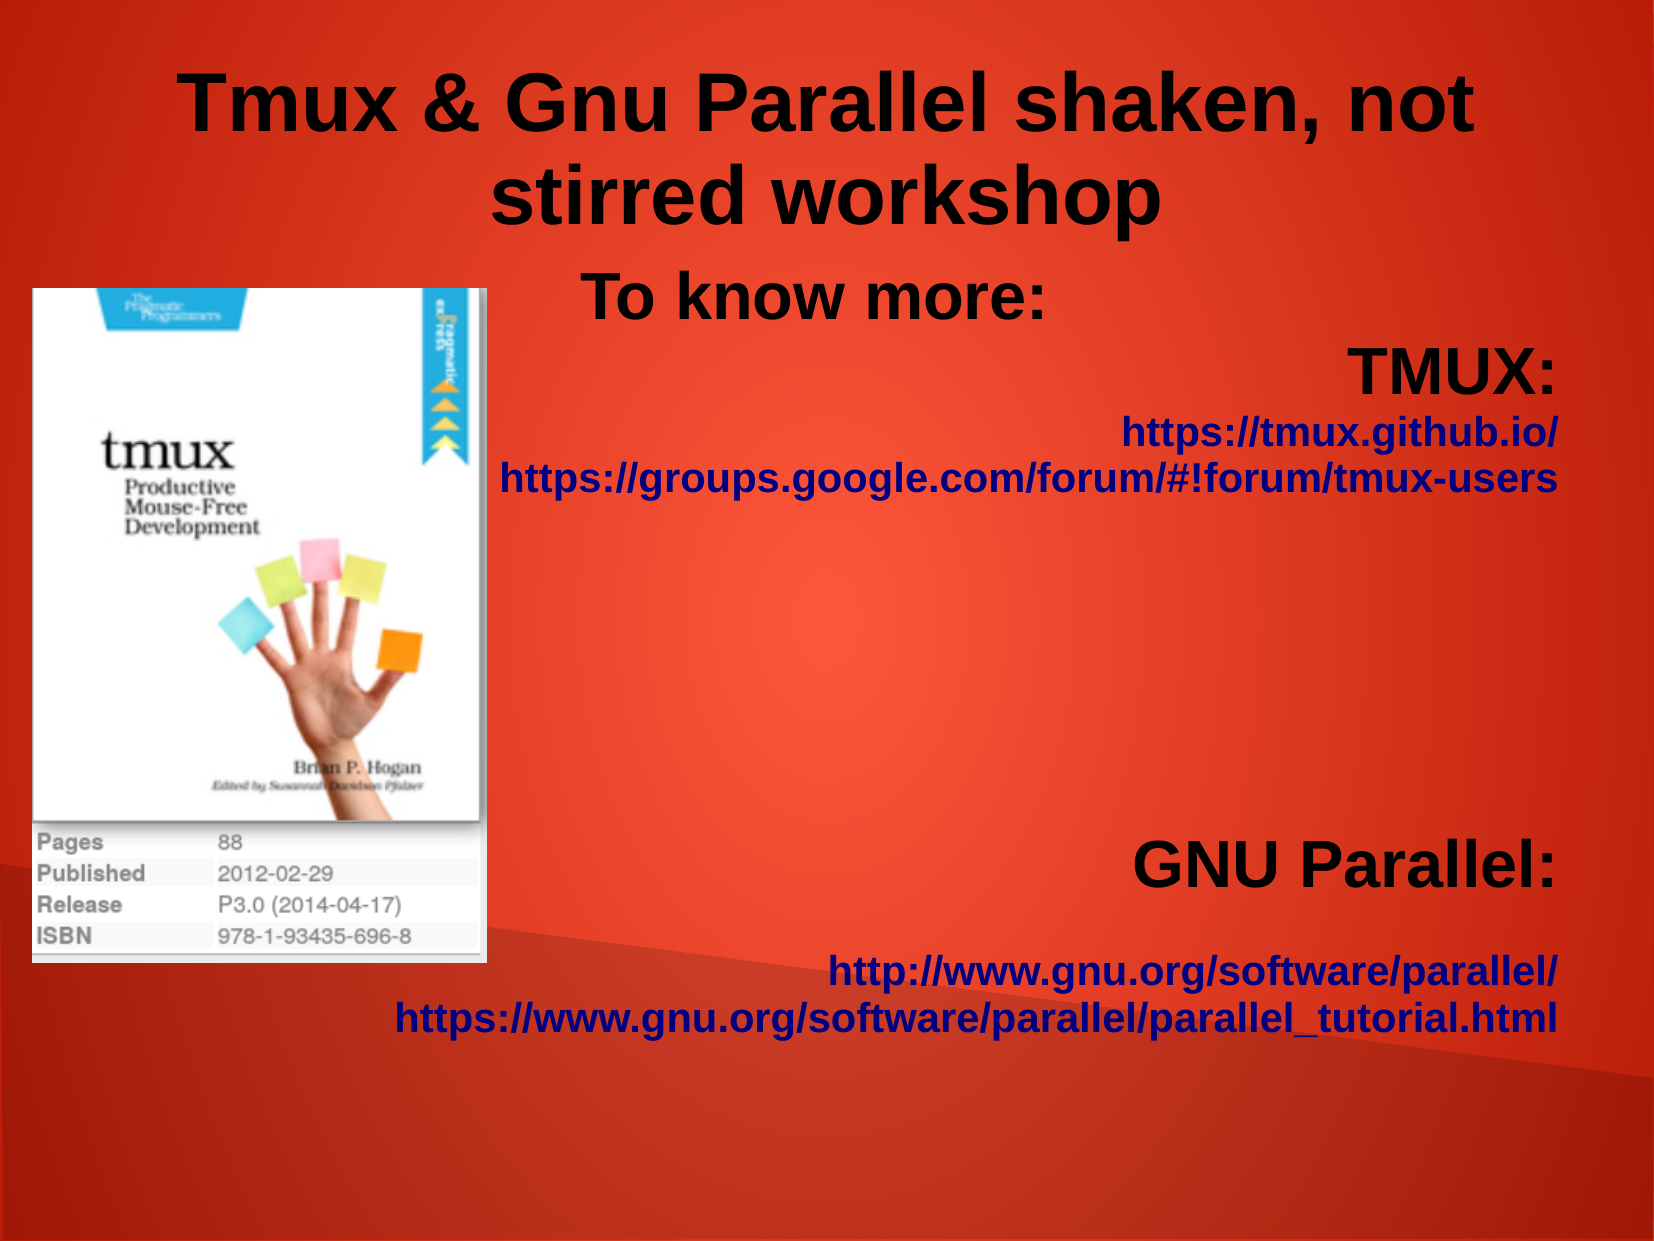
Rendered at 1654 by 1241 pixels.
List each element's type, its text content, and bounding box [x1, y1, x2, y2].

title Tmux & Gnu Parallel shaken, not stirred workshop [82, 47, 1571, 252]
subtitle To know more: TMUX: https://tmux.github.io/ https://groups.google.com/forum/#!forum/tmux-users GNU Parallel: http://www.gnu.org/software/parallel/ https://www.gnu.org/software/parallel/parallel_tutorial.html [70, 201, 1559, 1099]
picture [32, 288, 487, 963]
